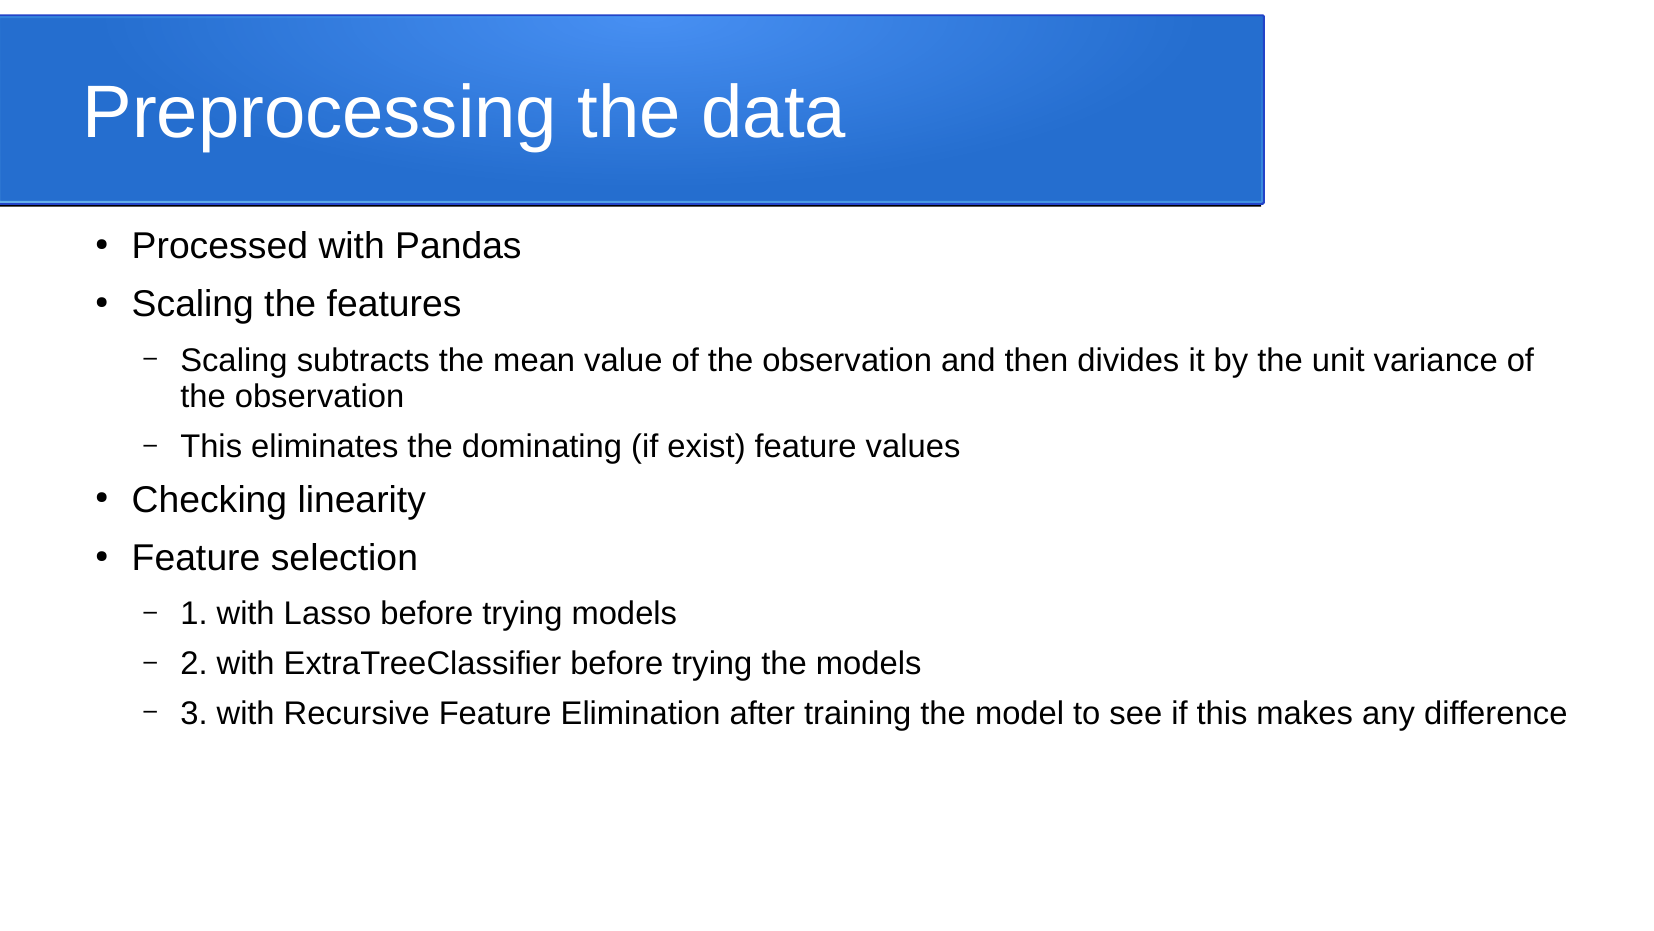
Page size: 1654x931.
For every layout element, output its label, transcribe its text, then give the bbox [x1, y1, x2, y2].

title Preprocessing the data [82, 35, 1235, 189]
list Processed with Pandas Scaling the features Scaling subtracts the mean value of the observation and then divides it by the unit variance of the observation This eliminates the dominating (if exist) feature values Checking linearity Feature selection 1. with Lasso before trying models 2. with ExtraTreeClassifier before trying the models 3. with Recursive Feature Elimination after training the model to see if this makes any difference [82, 224, 1571, 764]
